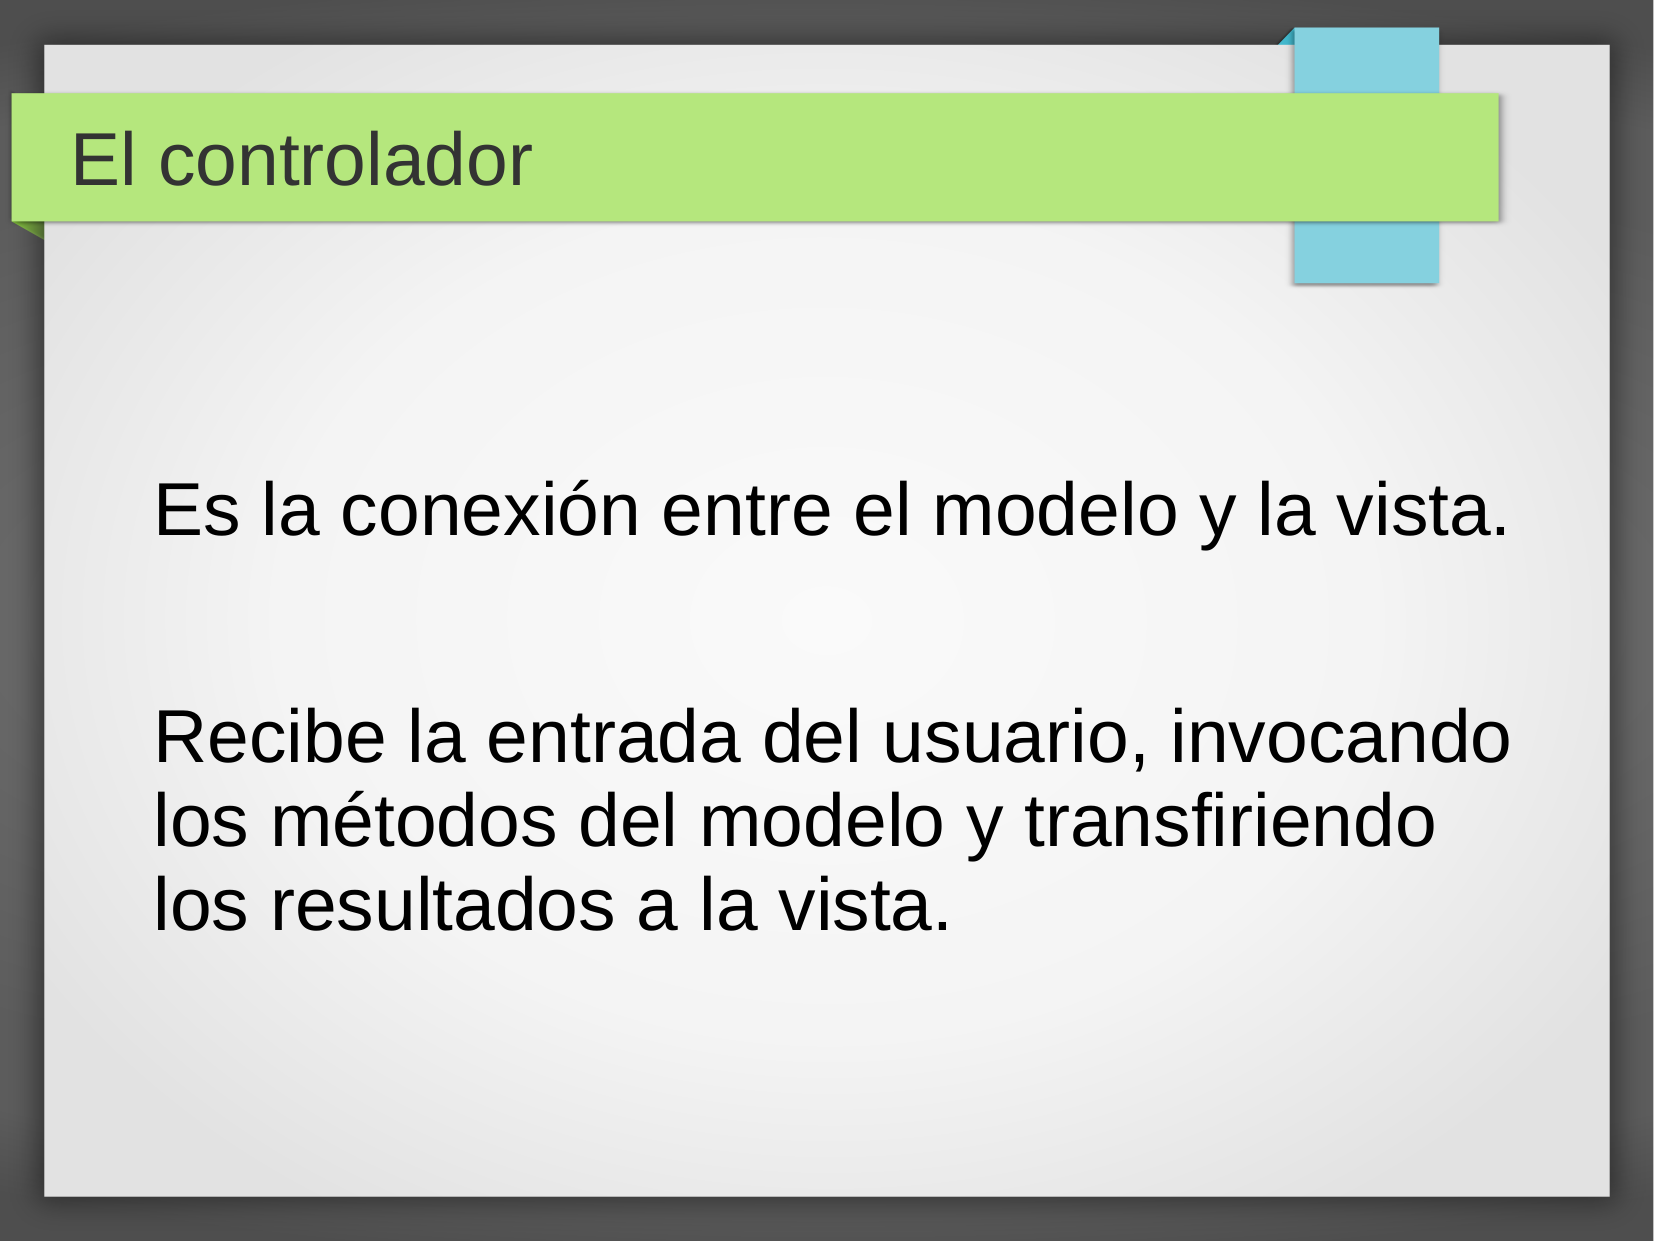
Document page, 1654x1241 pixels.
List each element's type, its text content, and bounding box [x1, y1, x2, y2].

picture [0, 0, 1654, 1241]
title El controlador [70, 106, 1229, 213]
list Es la conexión entre el modelo y la vista. Recibe la entrada del usuario, invocando los métodos del modelo y transfiriendo los resultados a la vista. [82, 467, 1538, 999]
